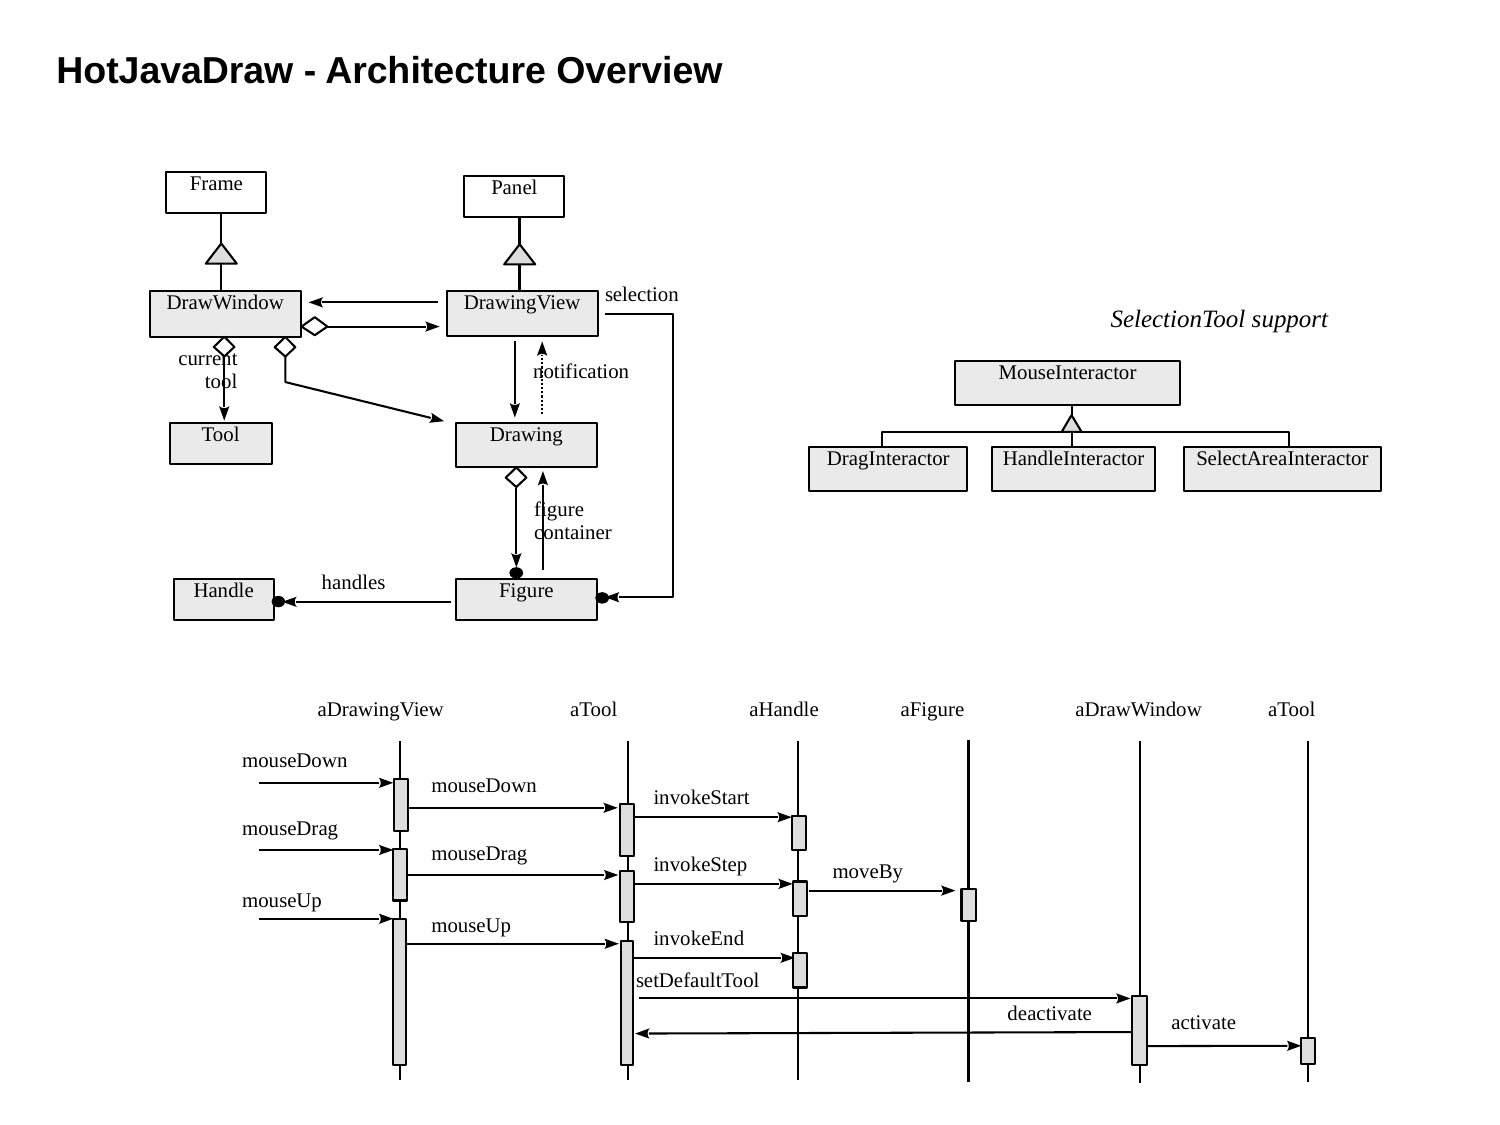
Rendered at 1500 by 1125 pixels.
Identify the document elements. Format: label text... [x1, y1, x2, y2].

text_box invokeEnd [653, 927, 775, 957]
text_box mouseUp [431, 945, 542, 955]
text_box SelectAreaInteractor [1184, 447, 1382, 492]
text_box [393, 779, 408, 831]
text_box figure container [534, 497, 642, 563]
text_box HandleInteractor [992, 447, 1155, 492]
text_box Frame [166, 172, 267, 213]
text_box [1131, 995, 1147, 1065]
text_box mouseDrag [242, 817, 369, 858]
text_box Drawing [455, 423, 597, 467]
text_box [792, 953, 808, 988]
text_box Tool [169, 423, 272, 464]
text_box SelectionTool support [1110, 305, 1361, 351]
text_box selection [604, 283, 710, 324]
text_box invokeEnd [653, 959, 775, 968]
text_box invokeStep [653, 853, 778, 894]
text_box [1301, 1038, 1315, 1065]
text_box notification [533, 359, 660, 400]
text_box [620, 870, 635, 923]
text_box mouseUp [431, 914, 542, 943]
text_box aFigure [900, 697, 995, 738]
text_box [272, 596, 285, 607]
text_box [205, 243, 237, 264]
text_box selection [604, 314, 672, 324]
text_box [620, 804, 635, 856]
text_box DrawWindow [149, 290, 301, 337]
text_box HotJavaDraw - Architecture Overview [56, 50, 1388, 113]
text_box [961, 888, 976, 922]
text_box invokeStart [653, 786, 780, 827]
text_box mouseDown [431, 773, 567, 807]
text_box [596, 593, 609, 603]
text_box aHandle [749, 697, 850, 739]
text_box aDrawWindow [1075, 697, 1234, 739]
text_box [504, 244, 536, 265]
text_box mouseDown [242, 748, 378, 789]
text_box DragInteractor [809, 447, 968, 492]
text_box moveBy [832, 892, 934, 901]
text_box DrawingView [446, 290, 598, 336]
text_box Panel [464, 176, 565, 217]
text_box mouseDown [431, 809, 567, 814]
text_box activate [1171, 1011, 1267, 1052]
text_box [510, 568, 523, 578]
text_box Figure [455, 579, 597, 621]
text_box handles [321, 570, 416, 611]
text_box mouseDrag [431, 876, 558, 883]
text_box aDrawingView [317, 697, 476, 739]
text_box Handle [173, 579, 274, 621]
text_box mouseUp [242, 889, 353, 930]
text_box [393, 848, 408, 901]
text_box aTool [570, 697, 650, 739]
text_box current tool [148, 346, 238, 412]
text_box deactivate [1007, 1002, 1123, 1043]
text_box setDefaultTool [635, 968, 792, 1009]
text_box [620, 940, 633, 1066]
text_box moveBy [832, 860, 934, 890]
text_box aTool [1268, 697, 1348, 739]
text_box [792, 881, 808, 916]
text_box [1061, 415, 1082, 432]
text_box [392, 918, 407, 1066]
text_box [792, 815, 807, 851]
text_box mouseDrag [431, 842, 558, 874]
text_box MouseInteractor [954, 360, 1180, 405]
